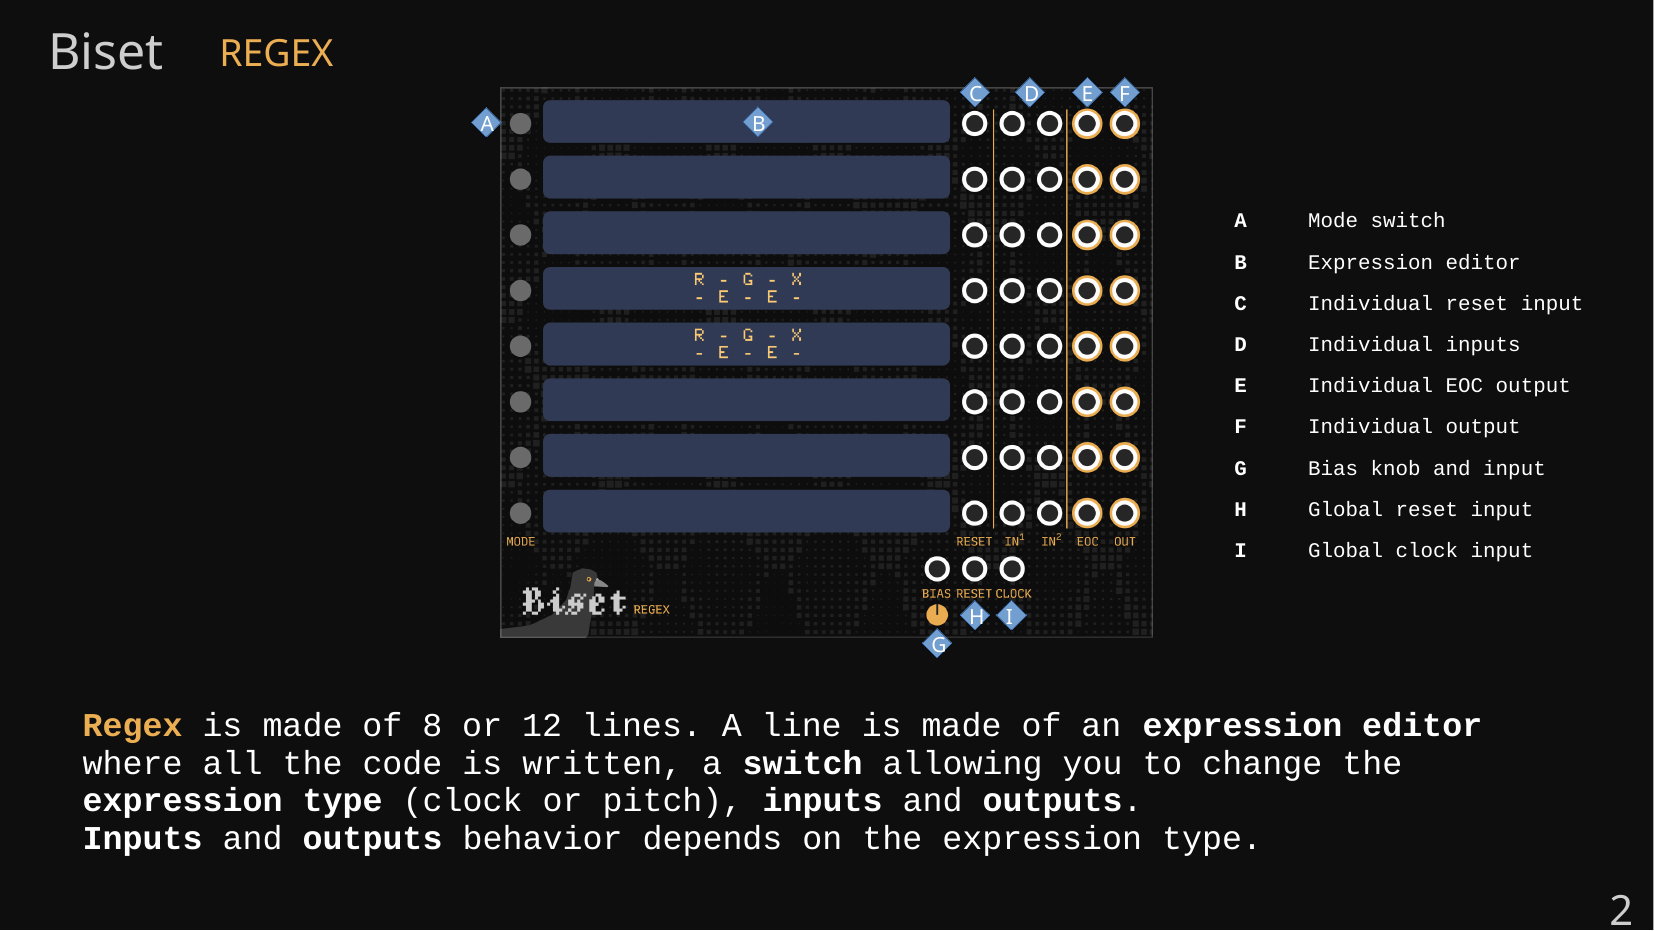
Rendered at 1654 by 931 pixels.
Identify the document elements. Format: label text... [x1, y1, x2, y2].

text_box I [991, 595, 1034, 635]
text_box E [1066, 72, 1104, 112]
list A Mode switch B Expression editor C Individual reset input D Individual inputs E Individual EOC output F Individual output G Bias knob and input H Global reset input I Global clock input [1234, 210, 1648, 745]
list Regex is made of 8 or 12 lines. A line is made of an expression editor where all the code is written, a switch allowing you to change the expression type (clock or pitch), inputs and outputs. Inputs and outputs behavior depends on the expression type. [82, 708, 1571, 886]
picture [500, 87, 1153, 638]
title Biset [5, 23, 207, 77]
text_box H [954, 595, 991, 635]
text_box F [1104, 72, 1147, 112]
text_box A [465, 102, 509, 142]
text_box 2 [1594, 873, 1654, 931]
text_box D [1009, 72, 1053, 112]
text_box REGEX [204, 19, 393, 80]
text_box B [737, 101, 780, 142]
text_box G [916, 623, 960, 663]
text_box C [954, 72, 997, 112]
